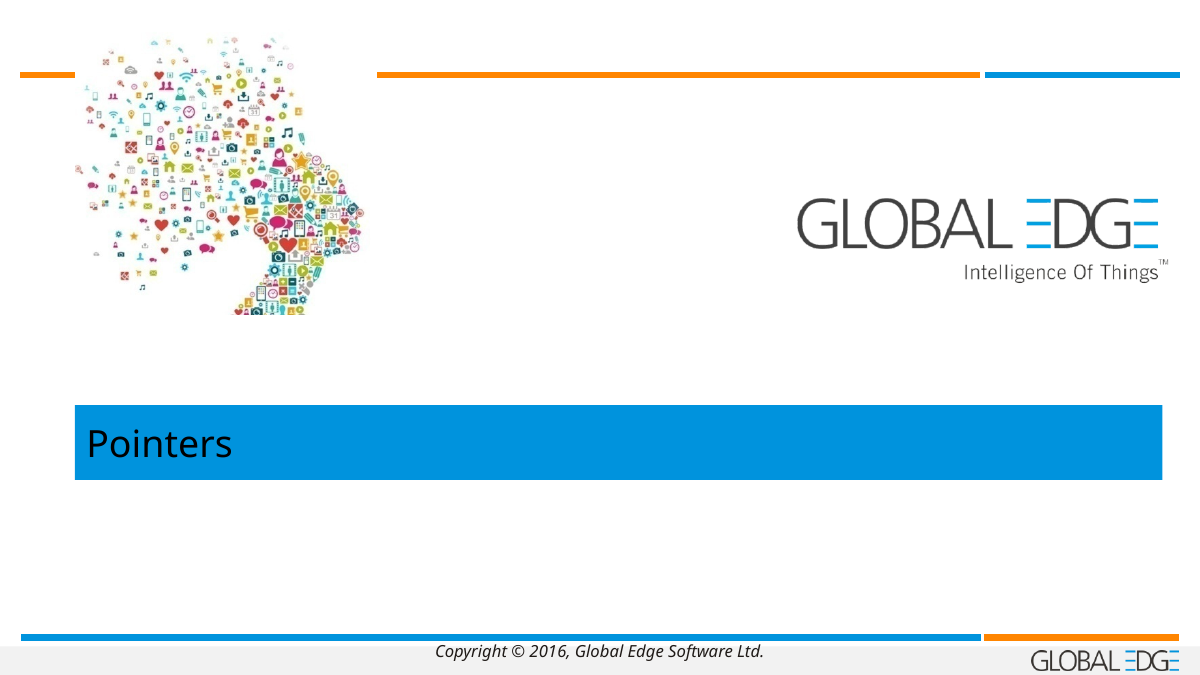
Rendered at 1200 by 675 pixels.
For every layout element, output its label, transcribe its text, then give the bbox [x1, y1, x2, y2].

text_box Pointers [74, 405, 1163, 480]
picture [1031, 650, 1179, 671]
picture [75, 0, 377, 315]
picture [787, 187, 1178, 293]
